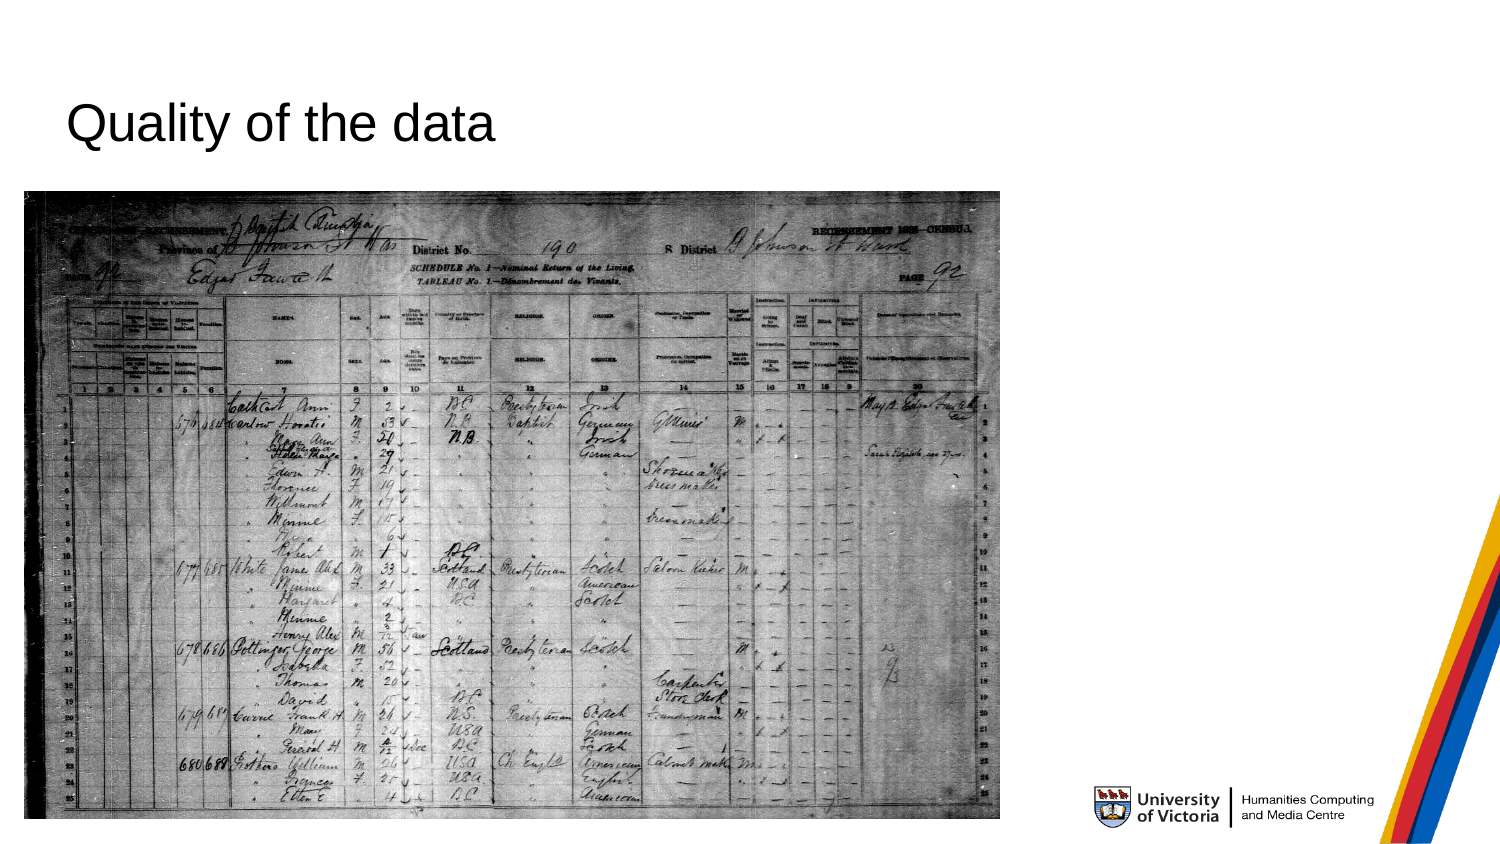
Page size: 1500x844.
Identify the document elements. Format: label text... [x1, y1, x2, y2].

picture [1094, 483, 1500, 844]
title Quality of the data [51, 72, 1449, 167]
picture [24, 191, 1000, 819]
